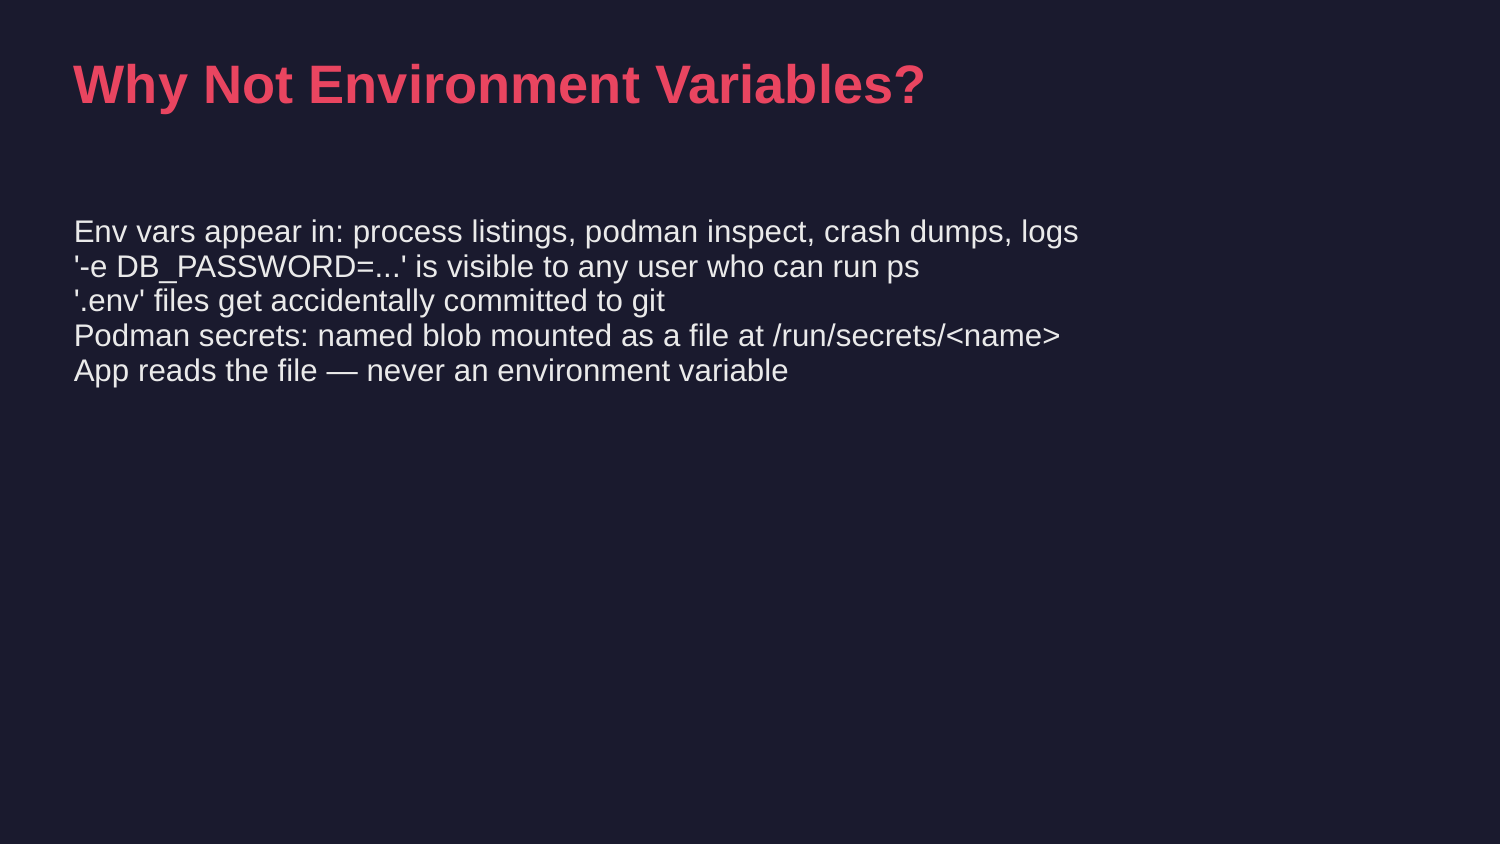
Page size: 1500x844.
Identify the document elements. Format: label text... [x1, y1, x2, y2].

title Why Not Environment Variables? [59, 47, 1441, 166]
text_box Env vars appear in: process listings, podman inspect, crash dumps, logs '-e DB_PASSWORD=...' is visible to any user who can run ps '.env' files get accidentally committed to git Podman secrets: named blob mounted as a file at /run/secrets/<name> App reads the file — never an environment variable [59, 206, 1441, 798]
